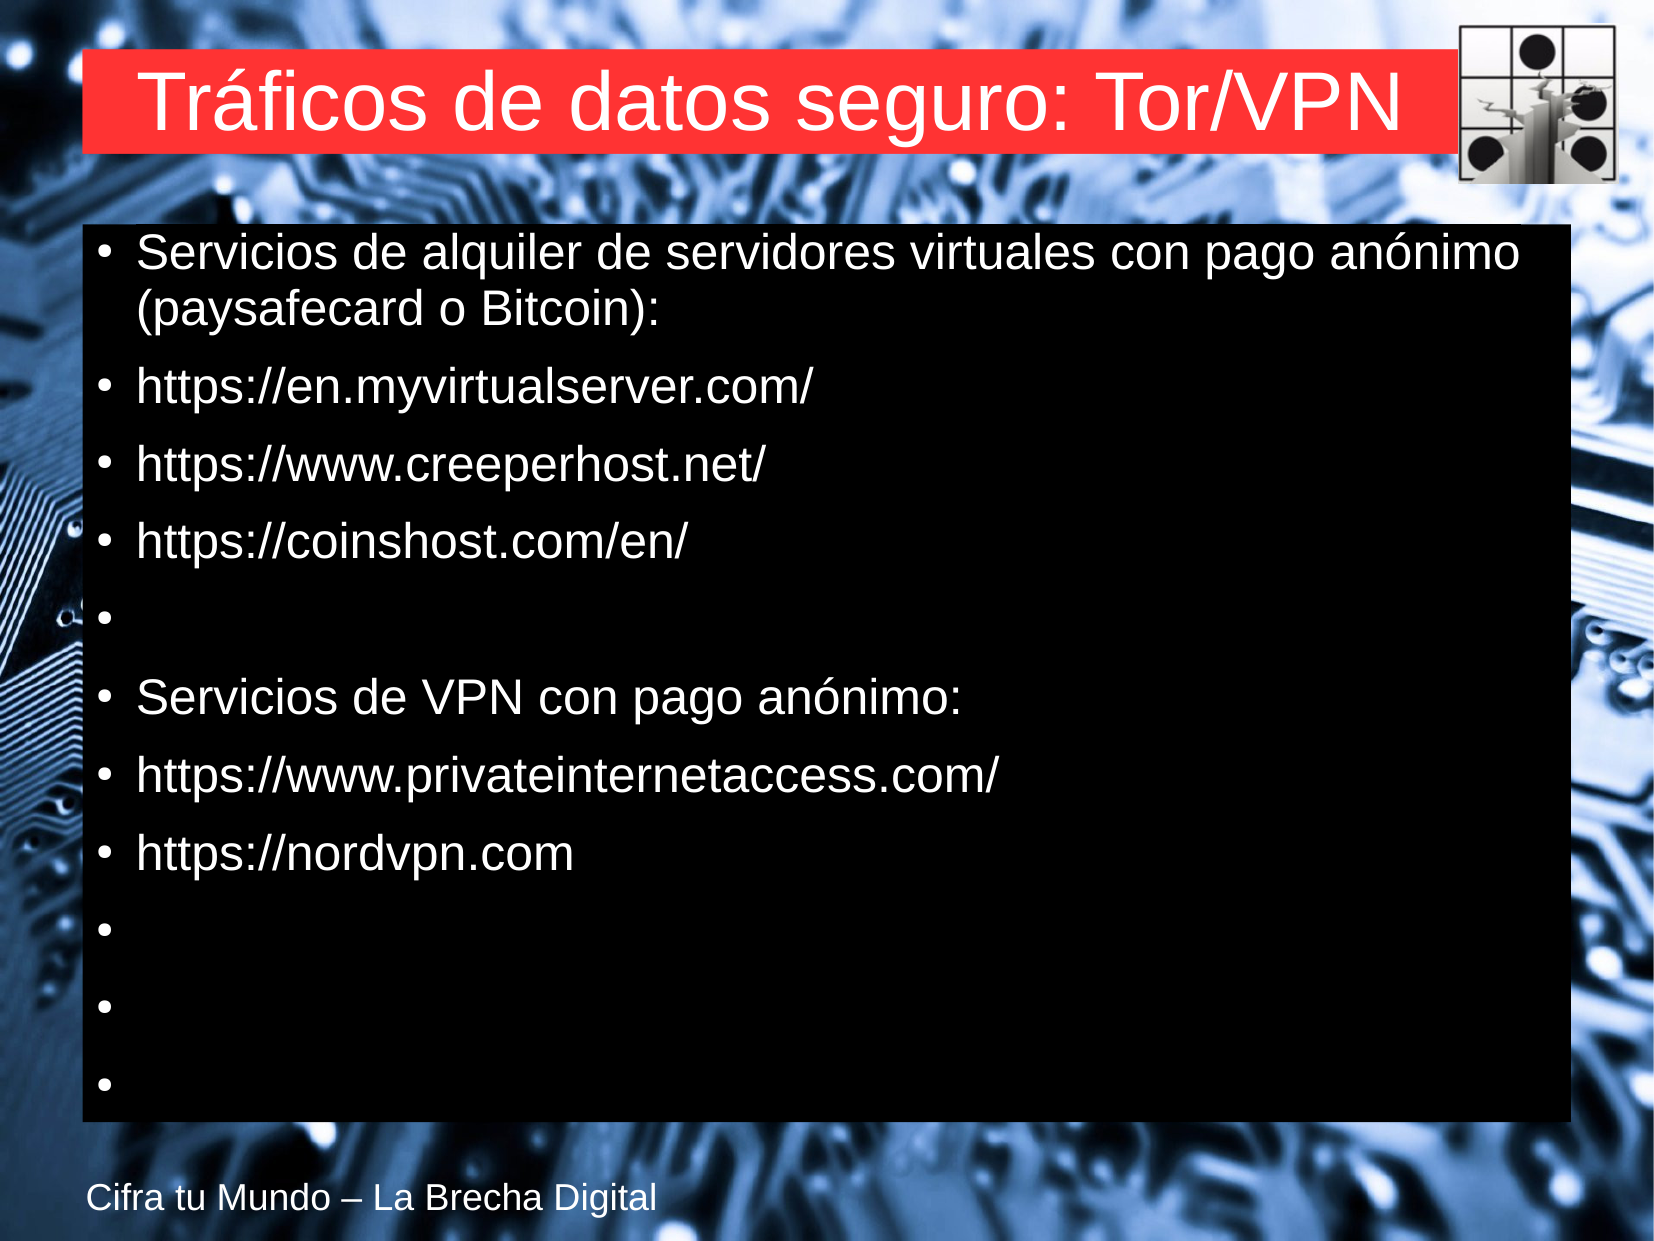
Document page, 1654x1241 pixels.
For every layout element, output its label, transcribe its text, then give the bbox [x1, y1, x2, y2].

text_box Cifra tu Mundo – La Brecha Digital [70, 1169, 1453, 1226]
list Servicios de alquiler de servidores virtuales con pago anónimo (paysafecard o Bitcoin): https://en.myvirtualserver.com/ https://www.creeperhost.net/ https://coinshost.com/en/ Servicios de VPN con pago anónimo: https://www.privateinternetaccess.com/ https://nordvpn.com [82, 224, 1571, 1123]
picture [0, 0, 1654, 1241]
title Tráficos de datos seguro: Tor/VPN [82, 49, 1458, 154]
